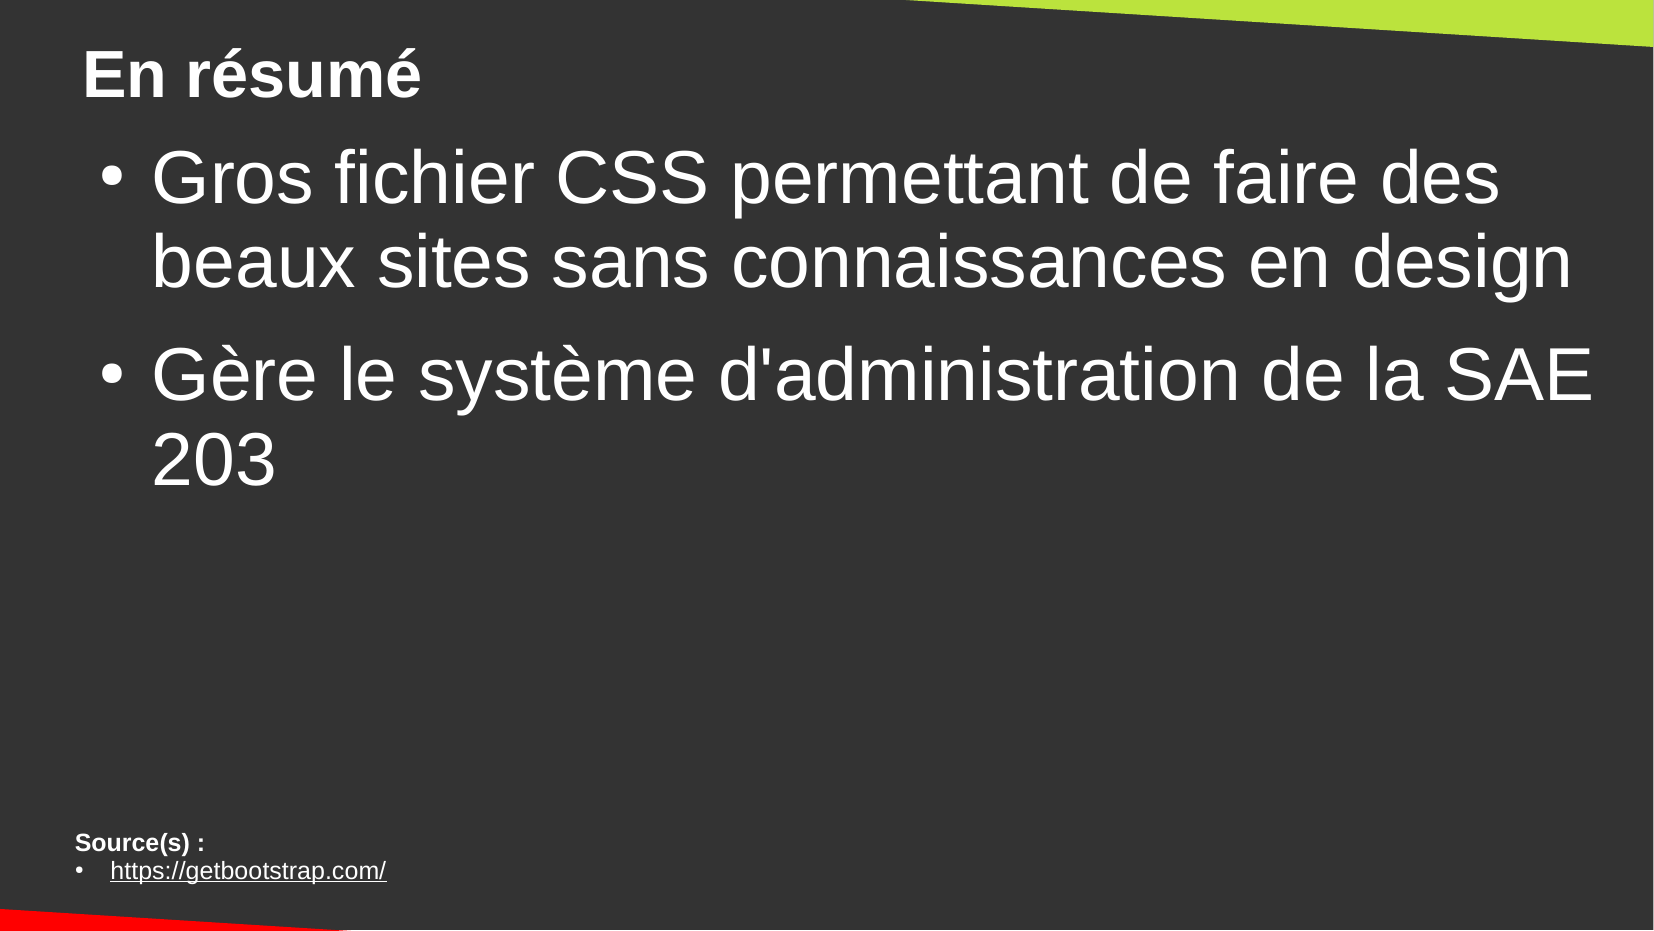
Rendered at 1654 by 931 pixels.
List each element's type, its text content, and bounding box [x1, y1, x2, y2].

text_box Source(s) : https://getbootstrap.com/ [60, 821, 1583, 921]
text_box [905, 0, 1654, 47]
text_box [0, 908, 351, 931]
list Gros fichier CSS permettant de faire des beaux sites sans connaissances en design Gère le système d'administration de la SAE 203 [80, 135, 1620, 579]
title En résumé [82, 37, 1571, 114]
